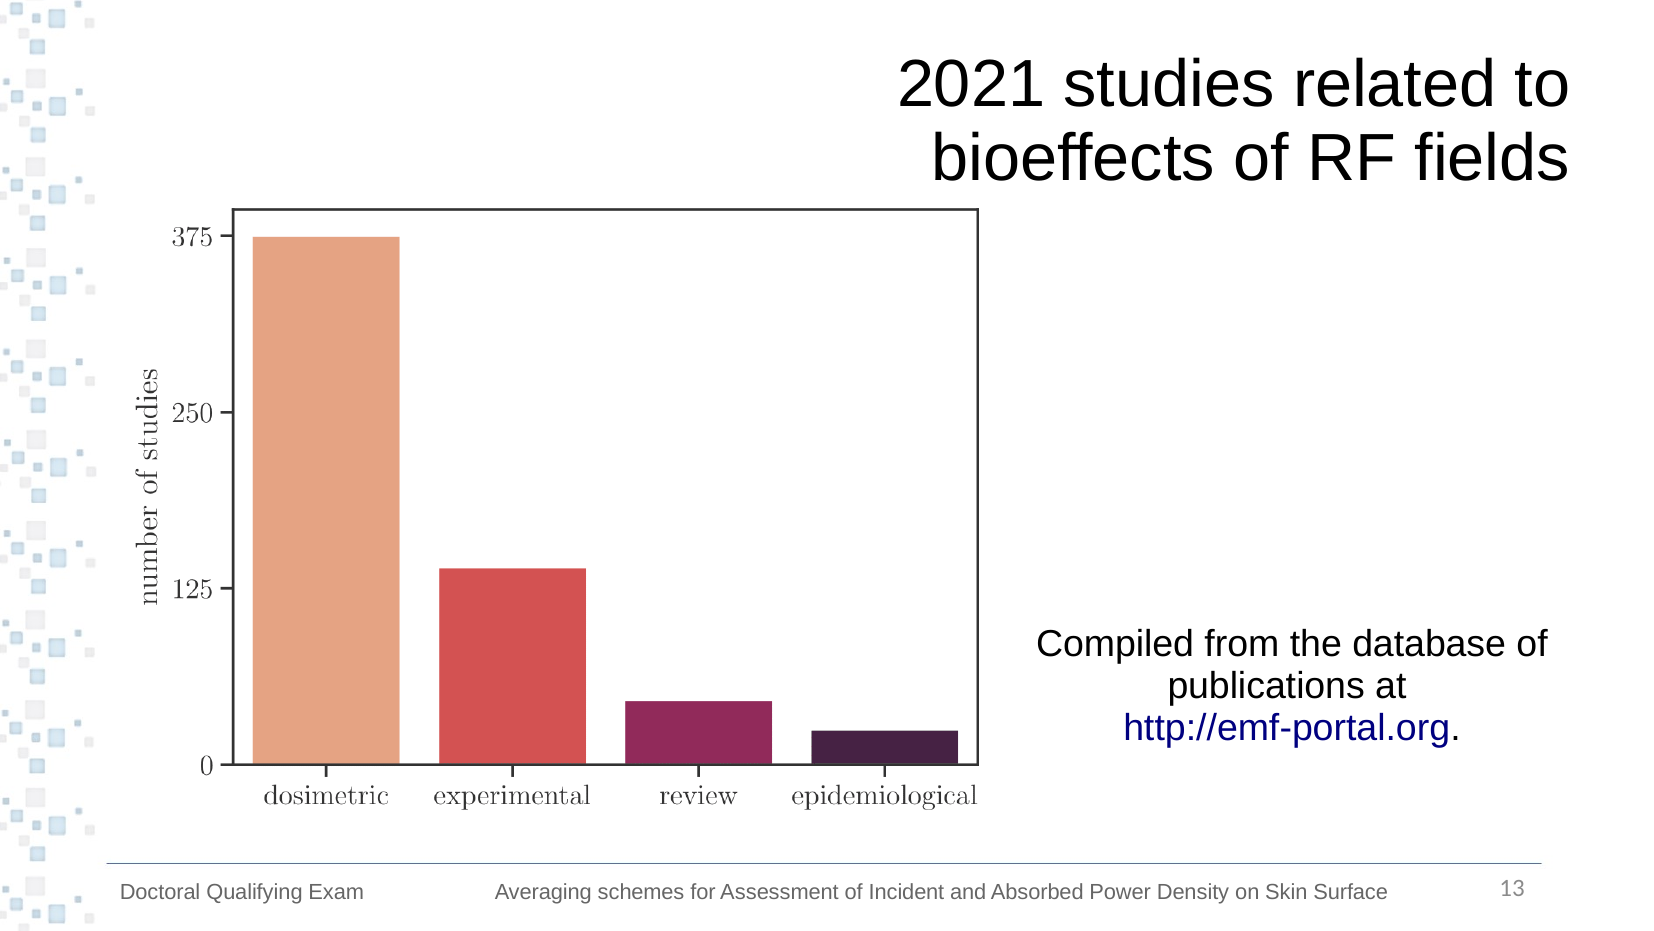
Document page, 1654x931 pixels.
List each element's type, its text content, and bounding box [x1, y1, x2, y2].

picture [0, 0, 1654, 931]
title 2021 studies related to bioeffects of RF fields [135, 45, 1571, 196]
text_box Compiled from the database of publications at http://emf-portal.org. [1021, 614, 1573, 756]
text_box Doctoral Qualifying Exam Averaging schemes for Assessment of Incident and Absorbed Power Density on Skin Surface [105, 869, 1516, 911]
